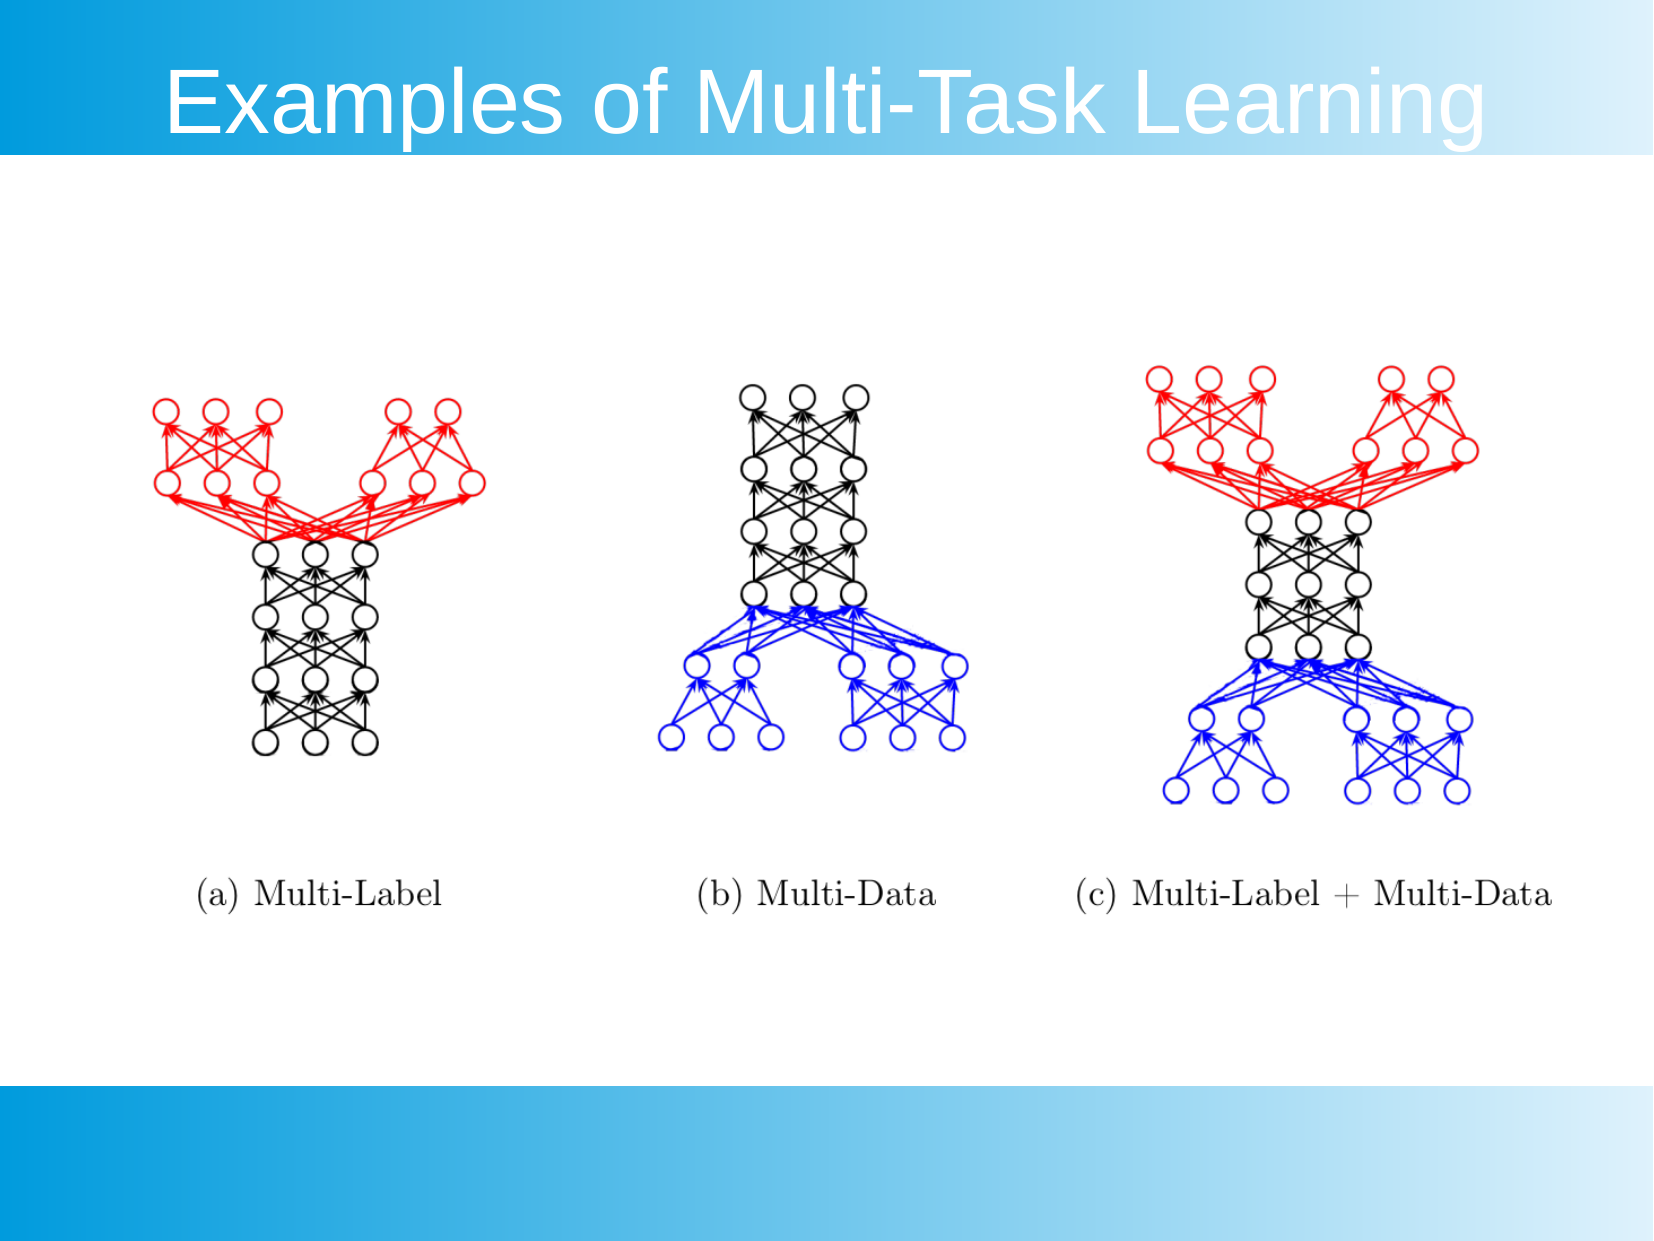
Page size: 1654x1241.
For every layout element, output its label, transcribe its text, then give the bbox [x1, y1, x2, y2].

list [82, 290, 1571, 1010]
title Examples of Multi-Task Learning [82, 49, 1571, 155]
picture [110, 330, 1571, 931]
